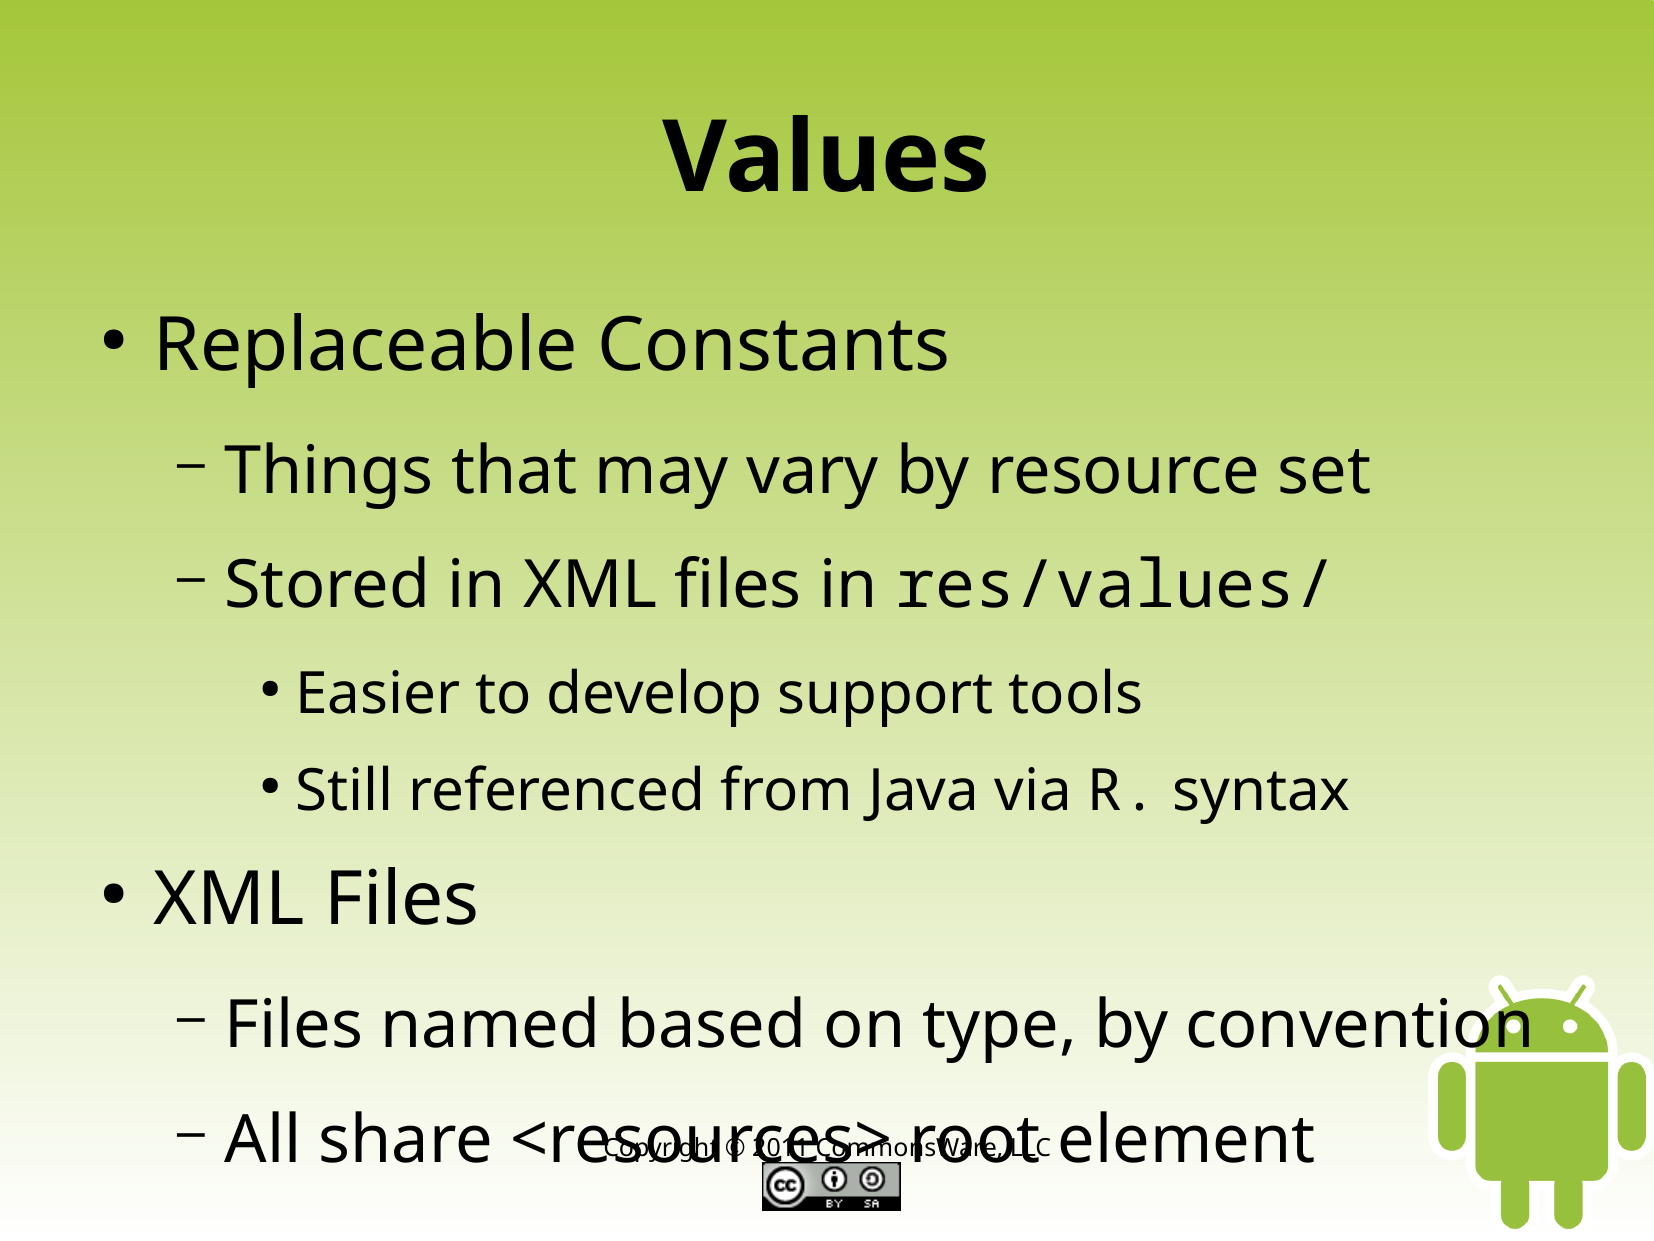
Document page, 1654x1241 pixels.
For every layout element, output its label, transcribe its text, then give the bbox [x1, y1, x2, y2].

list Replaceable Constants Things that may vary by resource set Stored in XML files in res/values/ Easier to develop support tools Still referenced from Java via R. syntax XML Files Files named based on type, by convention All share <resources> root element [82, 290, 1538, 1126]
picture [762, 1162, 901, 1211]
title Values [82, 49, 1571, 257]
picture [1428, 975, 1654, 1238]
